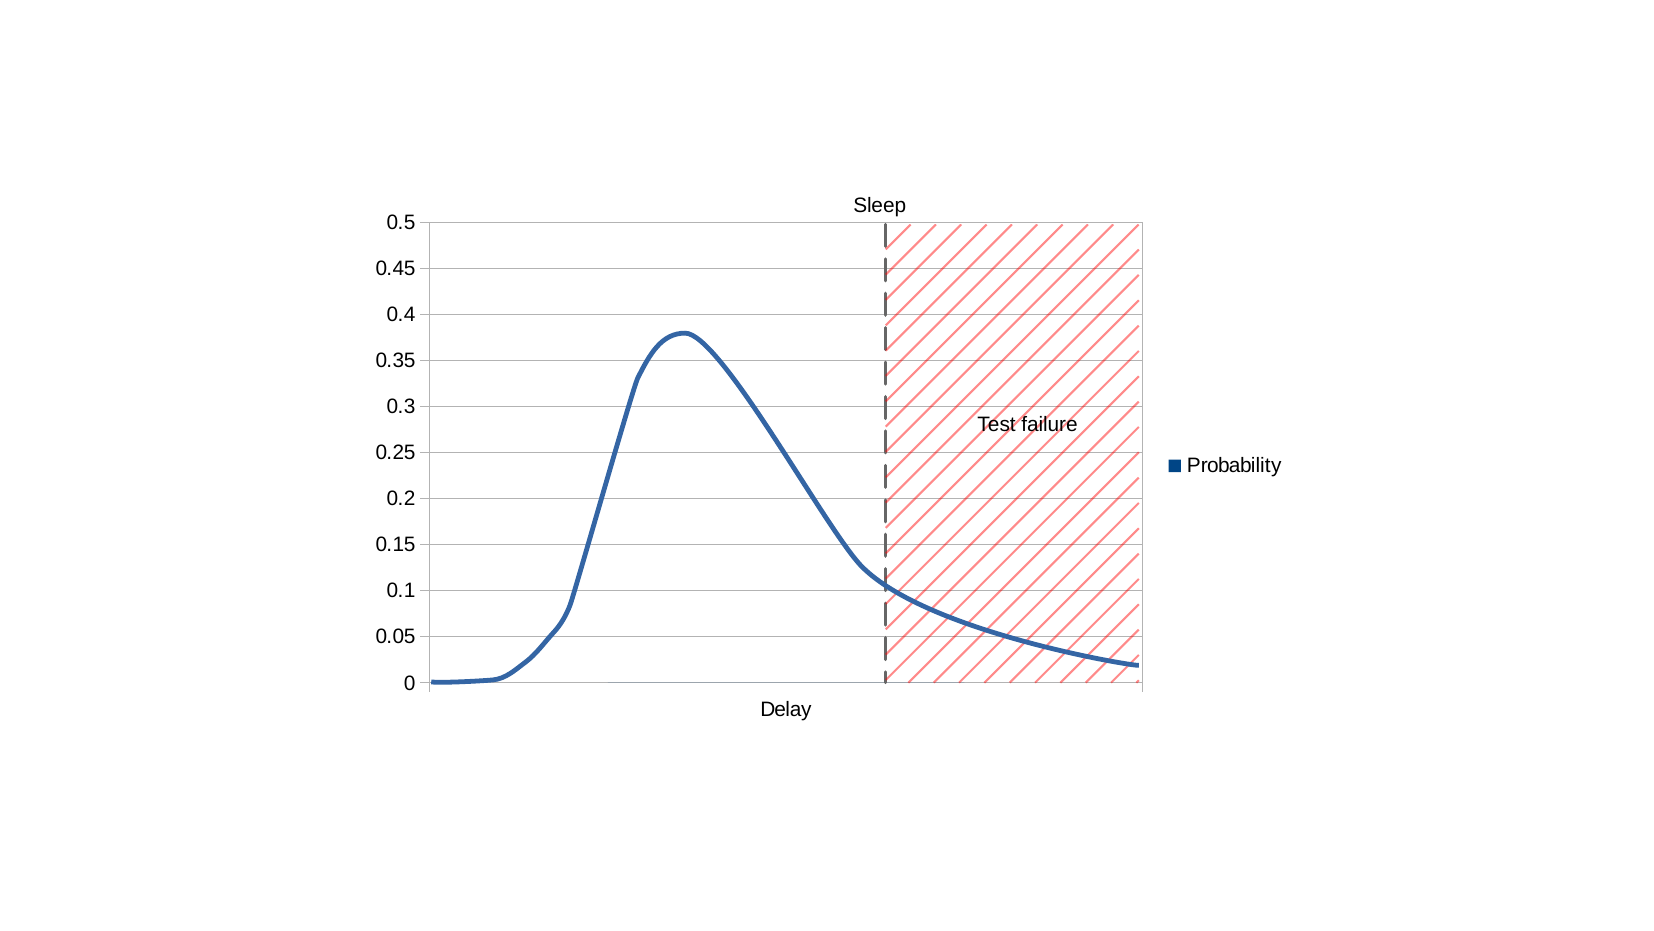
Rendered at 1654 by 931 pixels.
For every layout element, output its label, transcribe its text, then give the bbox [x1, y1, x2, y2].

text_box Test failure [962, 404, 1093, 443]
text_box [885, 589, 1139, 683]
chart [356, 200, 1302, 732]
text_box Sleep [838, 186, 921, 225]
text_box [885, 224, 1139, 662]
